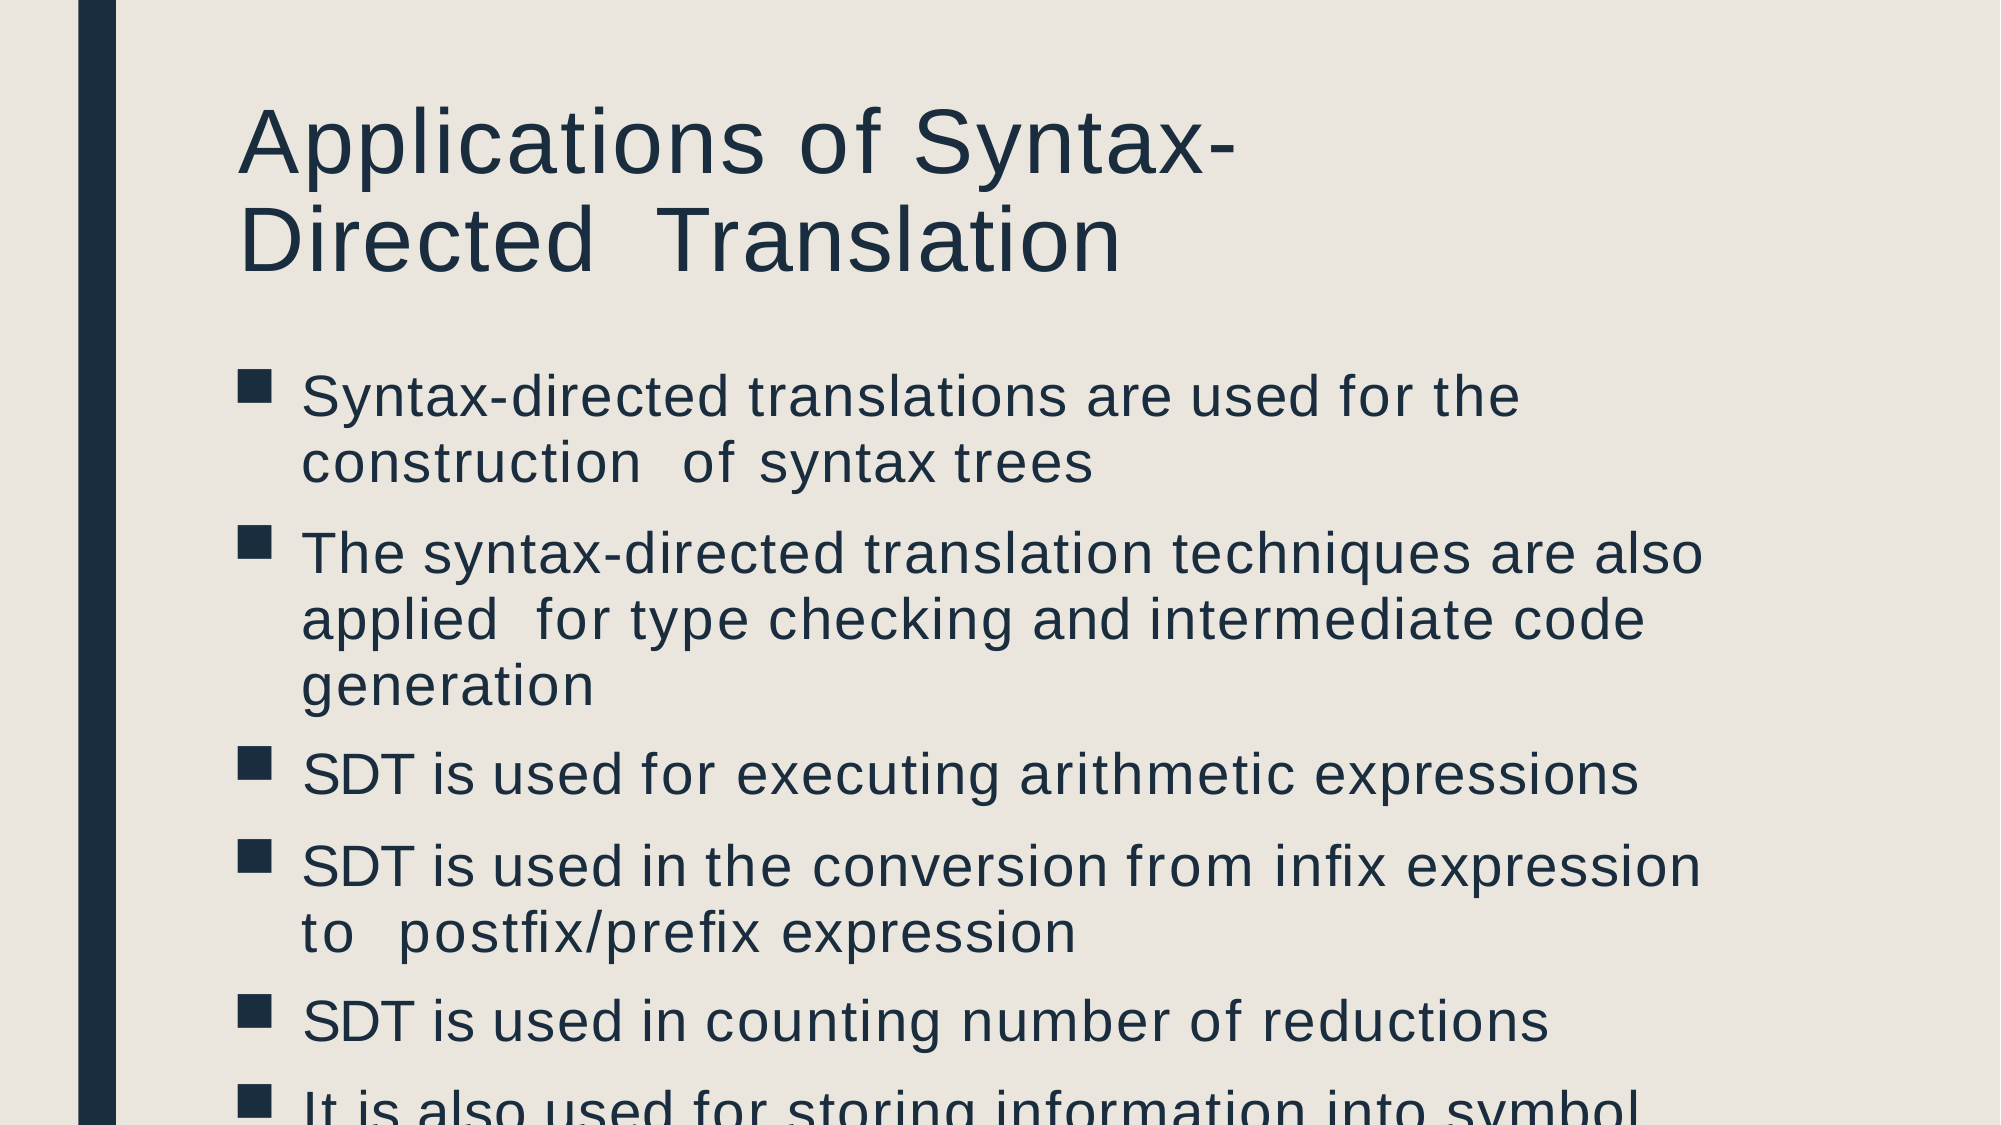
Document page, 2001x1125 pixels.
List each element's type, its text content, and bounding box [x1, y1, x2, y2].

title Applications of Syntax-Directed Translation [236, 78, 1590, 290]
text_box Syntax-directed translations are used for the construction of syntax trees The syntax-directed translation techniques are also applied for type checking and intermediate code generation SDT is used for executing arithmetic expressions SDT is used in the conversion from inﬁx expression to postﬁx/preﬁx expression SDT is used in counting number of reductions It is also used for storing information into symbol table [230, 354, 1899, 1125]
